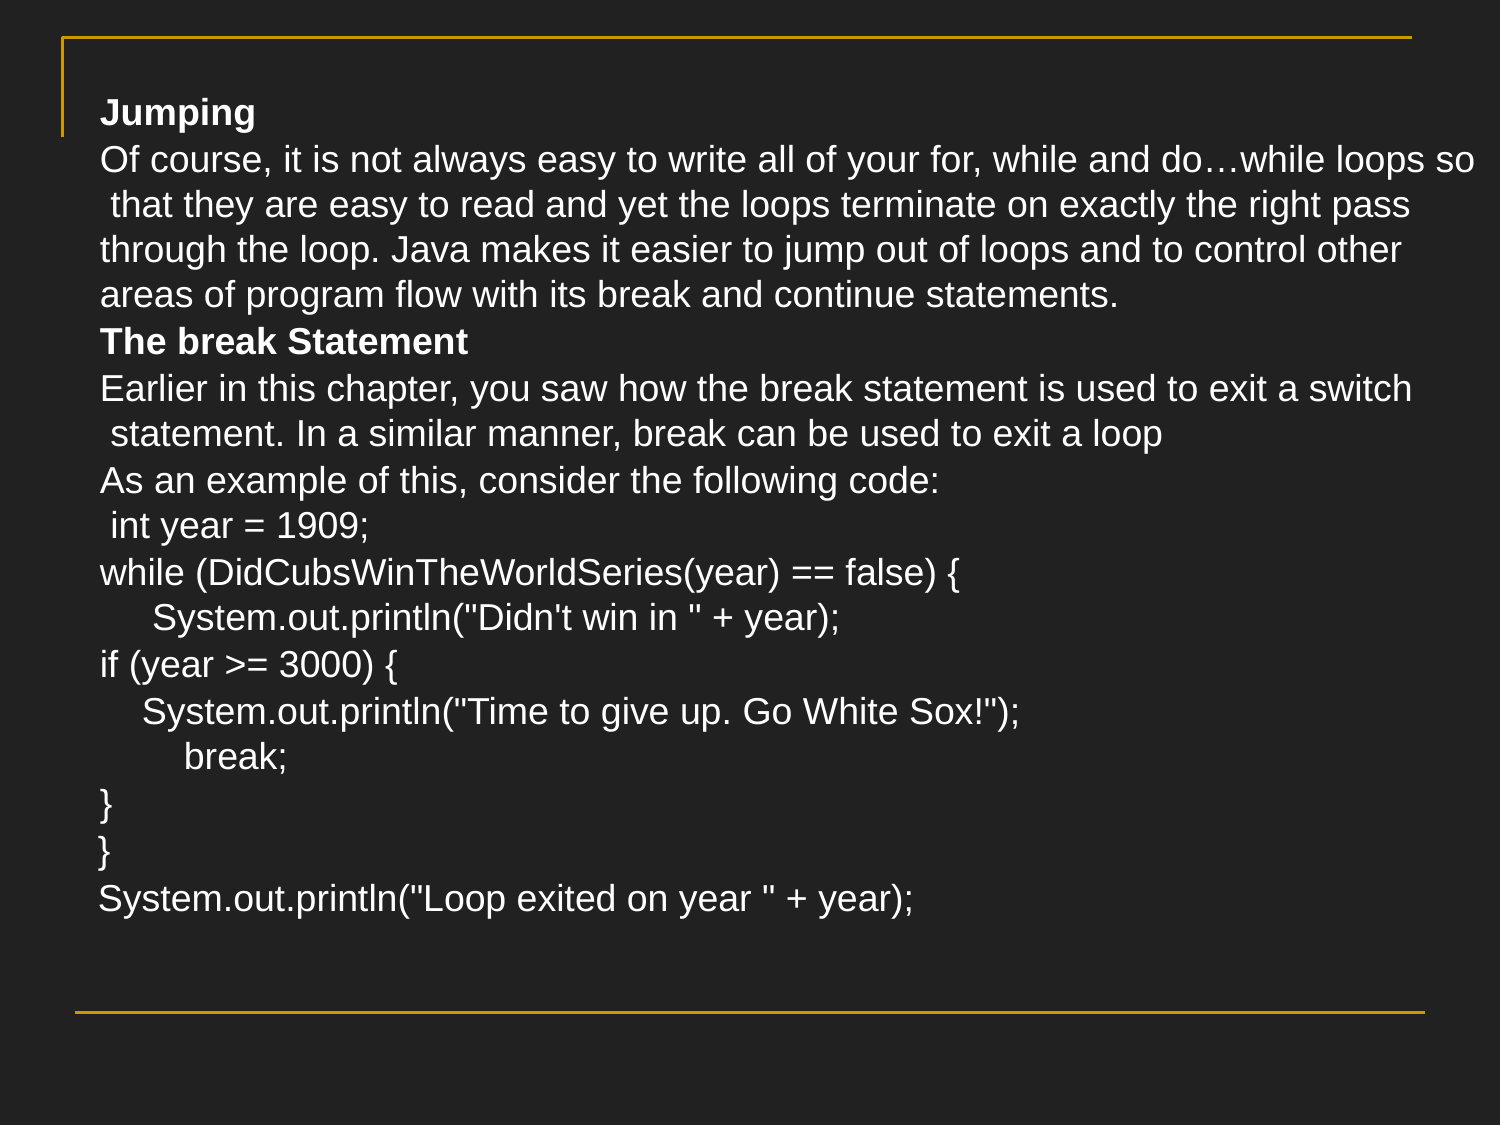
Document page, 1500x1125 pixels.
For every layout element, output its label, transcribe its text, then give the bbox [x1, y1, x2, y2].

text_box Jumping Of course, it is not always easy to write all of your for, while and do…while loops so that they are easy to read and yet the loops terminate on exactly the right pass through the loop. Java makes it easier to jump out of loops and to control other areas of program flow with its break and continue statements. The break Statement Earlier in this chapter, you saw how the break statement is used to exit a switch statement. In a similar manner, break can be used to exit a loop As an example of this, consider the following code: int year = 1909; while (DidCubsWinTheWorldSeries(year) == false) { System.out.println("Didn't win in " + year); if (year >= 3000) { System.out.println("Time to give up. Go White Sox!"); break; } } System.out.println("Loop exited on year " + year); [97, 85, 1481, 919]
